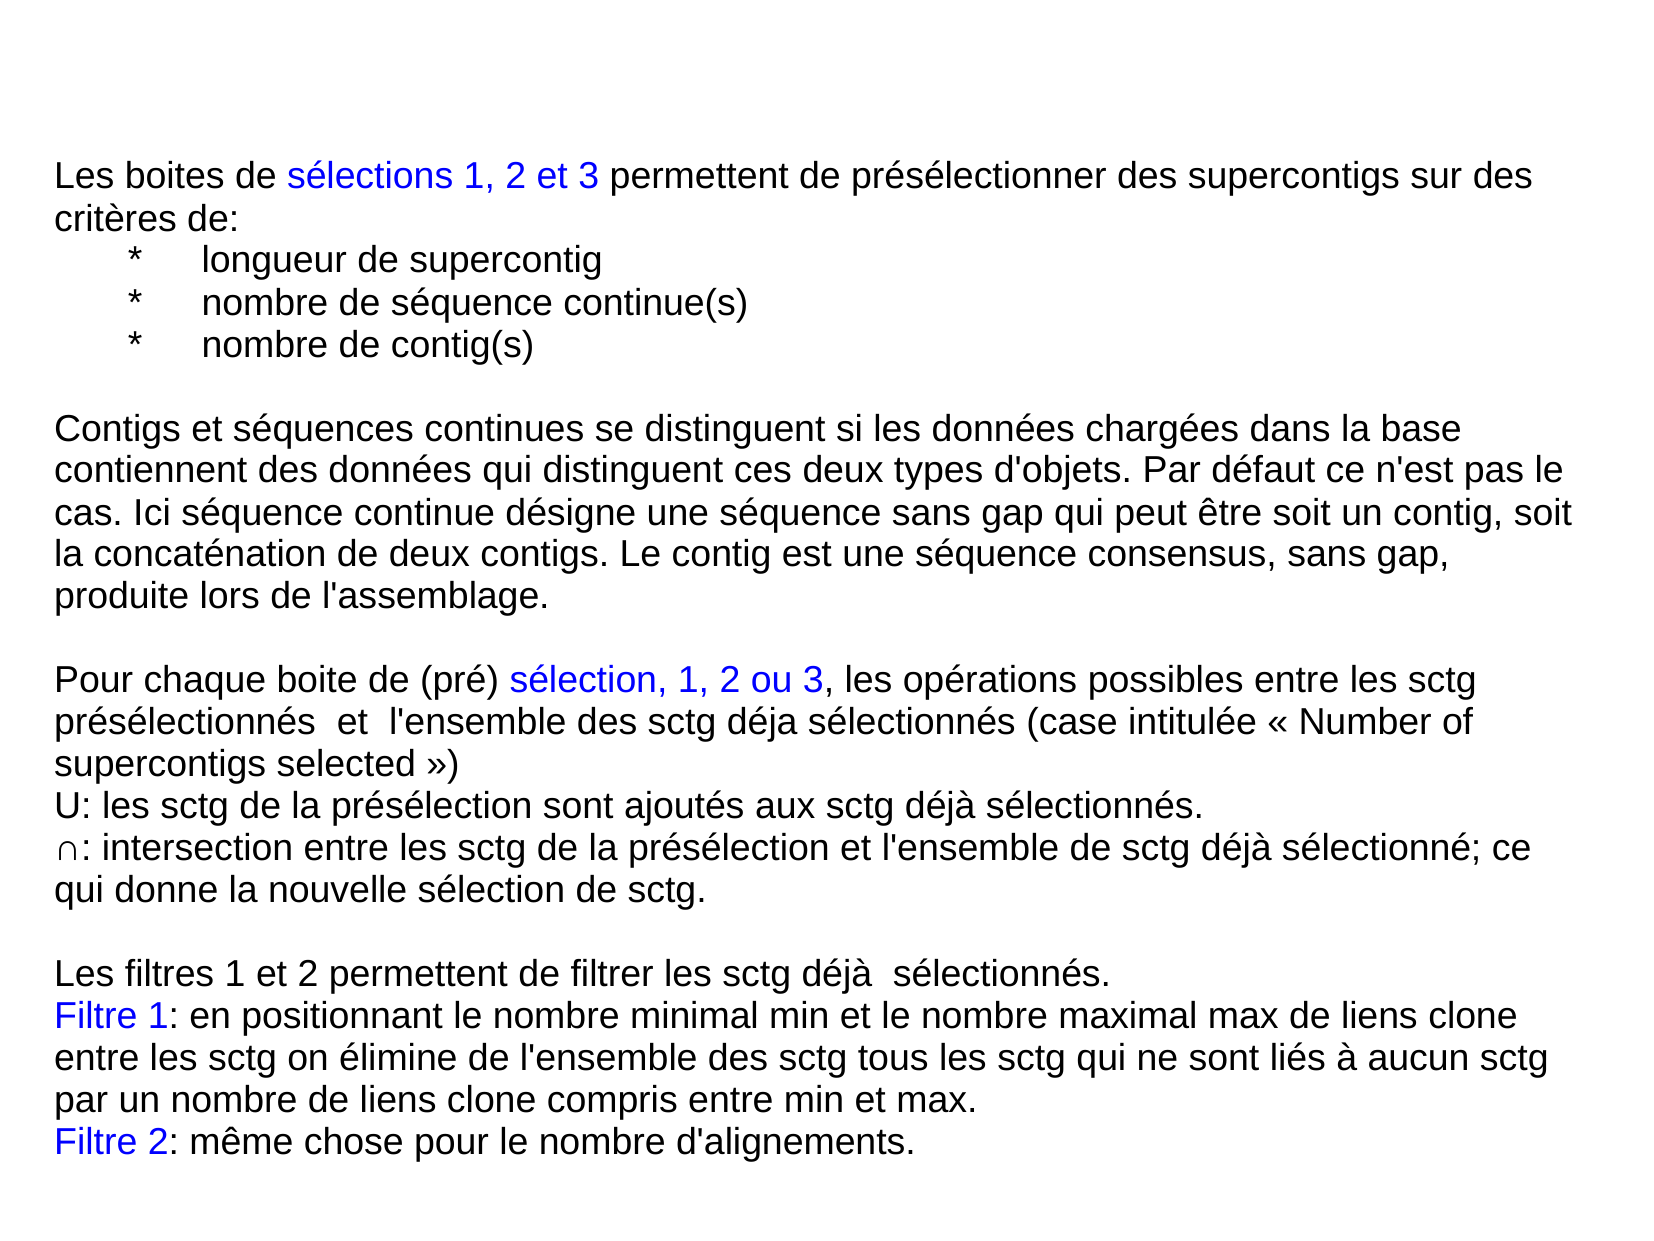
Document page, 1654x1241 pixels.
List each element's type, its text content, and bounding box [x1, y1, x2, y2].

text_box [944, 974, 975, 1045]
text_box Les boites de sélections 1, 2 et 3 permettent de présélectionner des supercontigs sur des critères de: * longueur de supercontig * nombre de séquence continue(s) * nombre de contig(s) Contigs et séquences continues se distinguent si les données chargées dans la base contiennent des données qui distinguent ces deux types d'objets. Par défaut ce n'est pas le cas. Ici séquence continue désigne une séquence sans gap qui peut être soit un contig, soit la concaténation de deux contigs. Le contig est une séquence consensus, sans gap, produite lors de l'assemblage. Pour chaque boite de (pré) sélection, 1, 2 ou 3, les opérations possibles entre les sctg présélectionnés et l'ensemble des sctg déja sélectionnés (case intitulée « Number of supercontigs selected ») U: les sctg de la présélection sont ajoutés aux sctg déjà sélectionnés. ∩: intersection entre les sctg de la présélection et l'ensemble de sctg déjà sélectionné; ce qui donne la nouvelle sélection de sctg. Les filtres 1 et 2 permettent de filtrer les sctg déjà sélectionnés. Filtre 1: en positionnant le nombre minimal min et le nombre maximal max de liens clone entre les sctg on élimine de l'ensemble des sctg tous les sctg qui ne sont liés à aucun sctg par un nombre de liens clone compris entre min et max. Filtre 2: même chose pour le nombre d'alignements. [39, 147, 1595, 1171]
